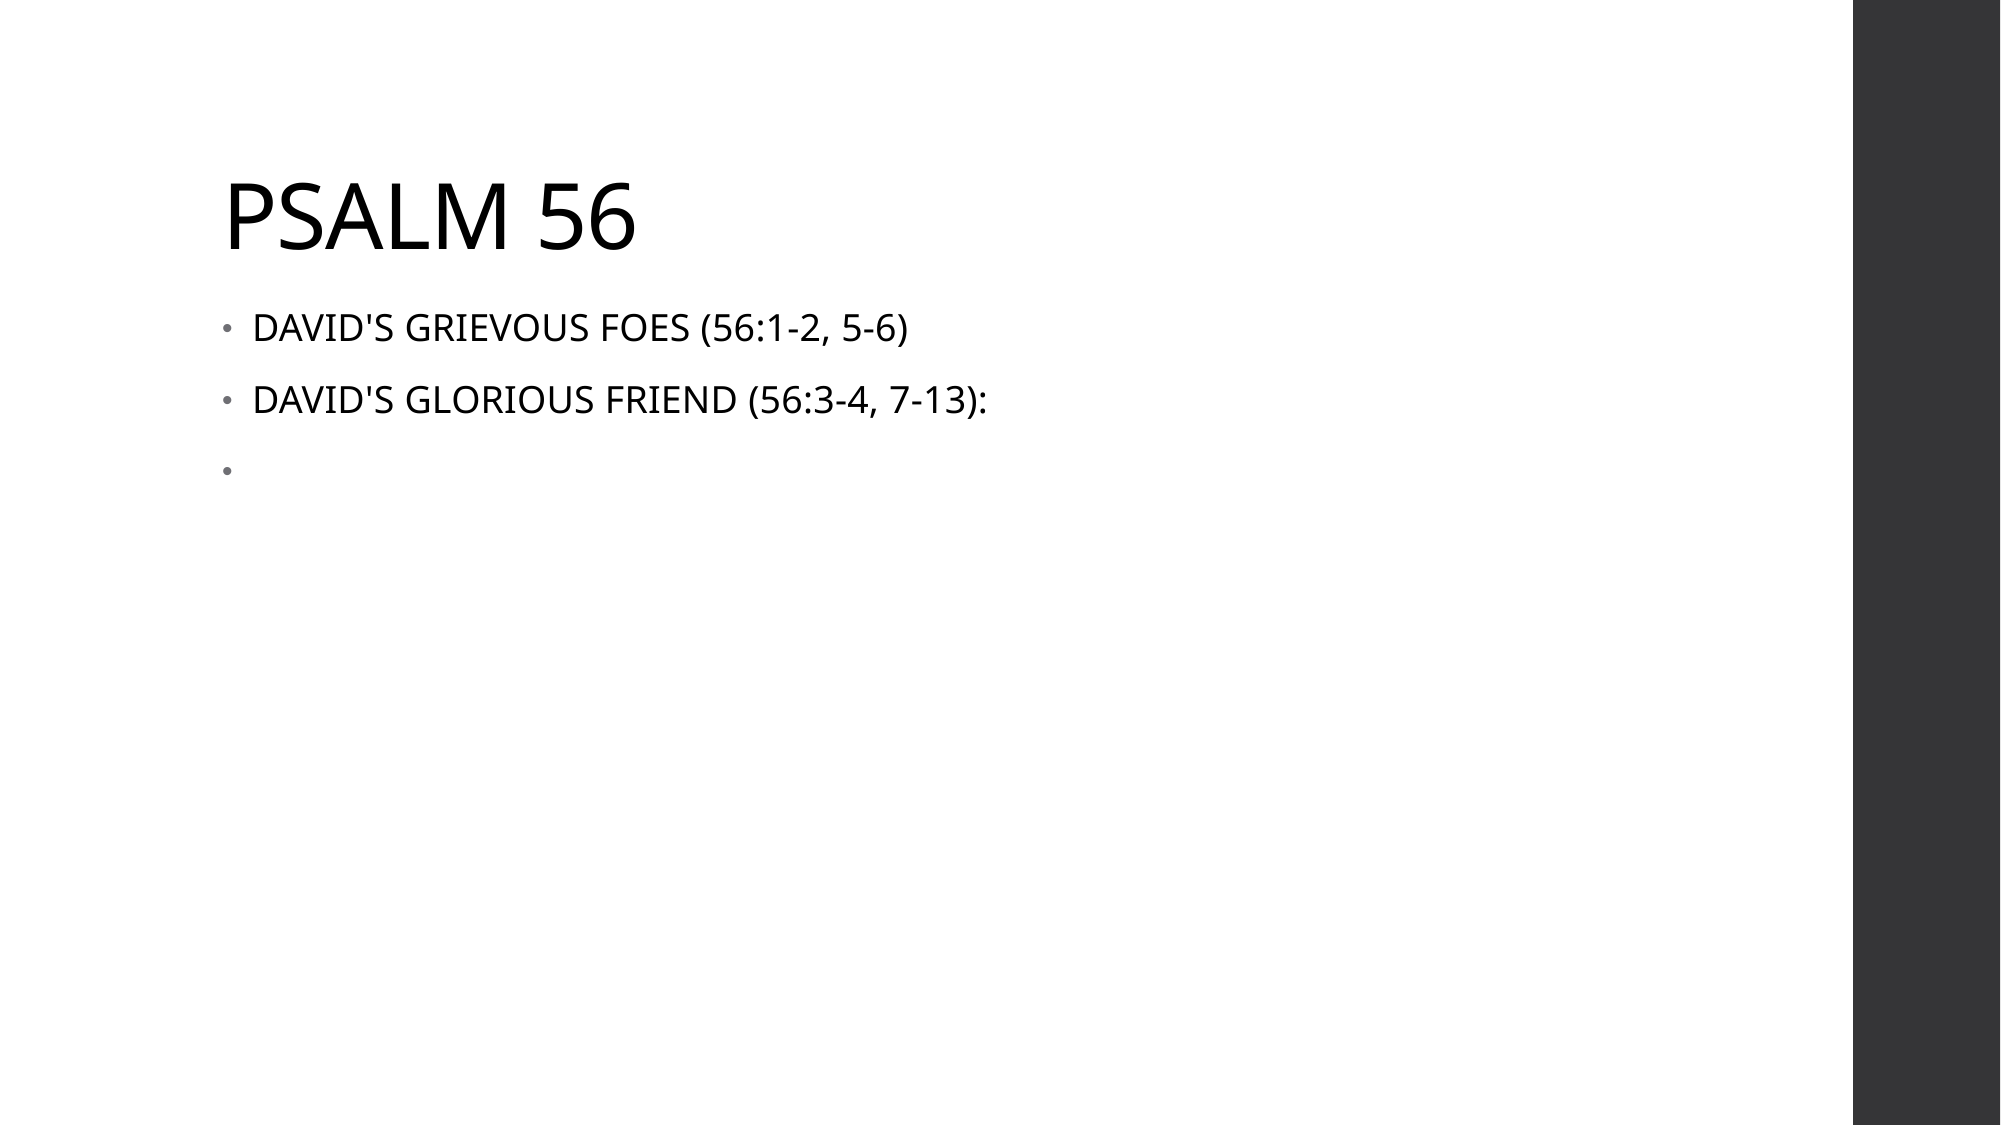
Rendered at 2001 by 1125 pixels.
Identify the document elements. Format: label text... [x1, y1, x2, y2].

title PSALM 56 [206, 60, 1797, 278]
list DAVID'S GRIEVOUS FOES (56:1-2, 5-6) DAVID'S GLORIOUS FRIEND (56:3-4, 7-13): [206, 299, 1617, 1014]
